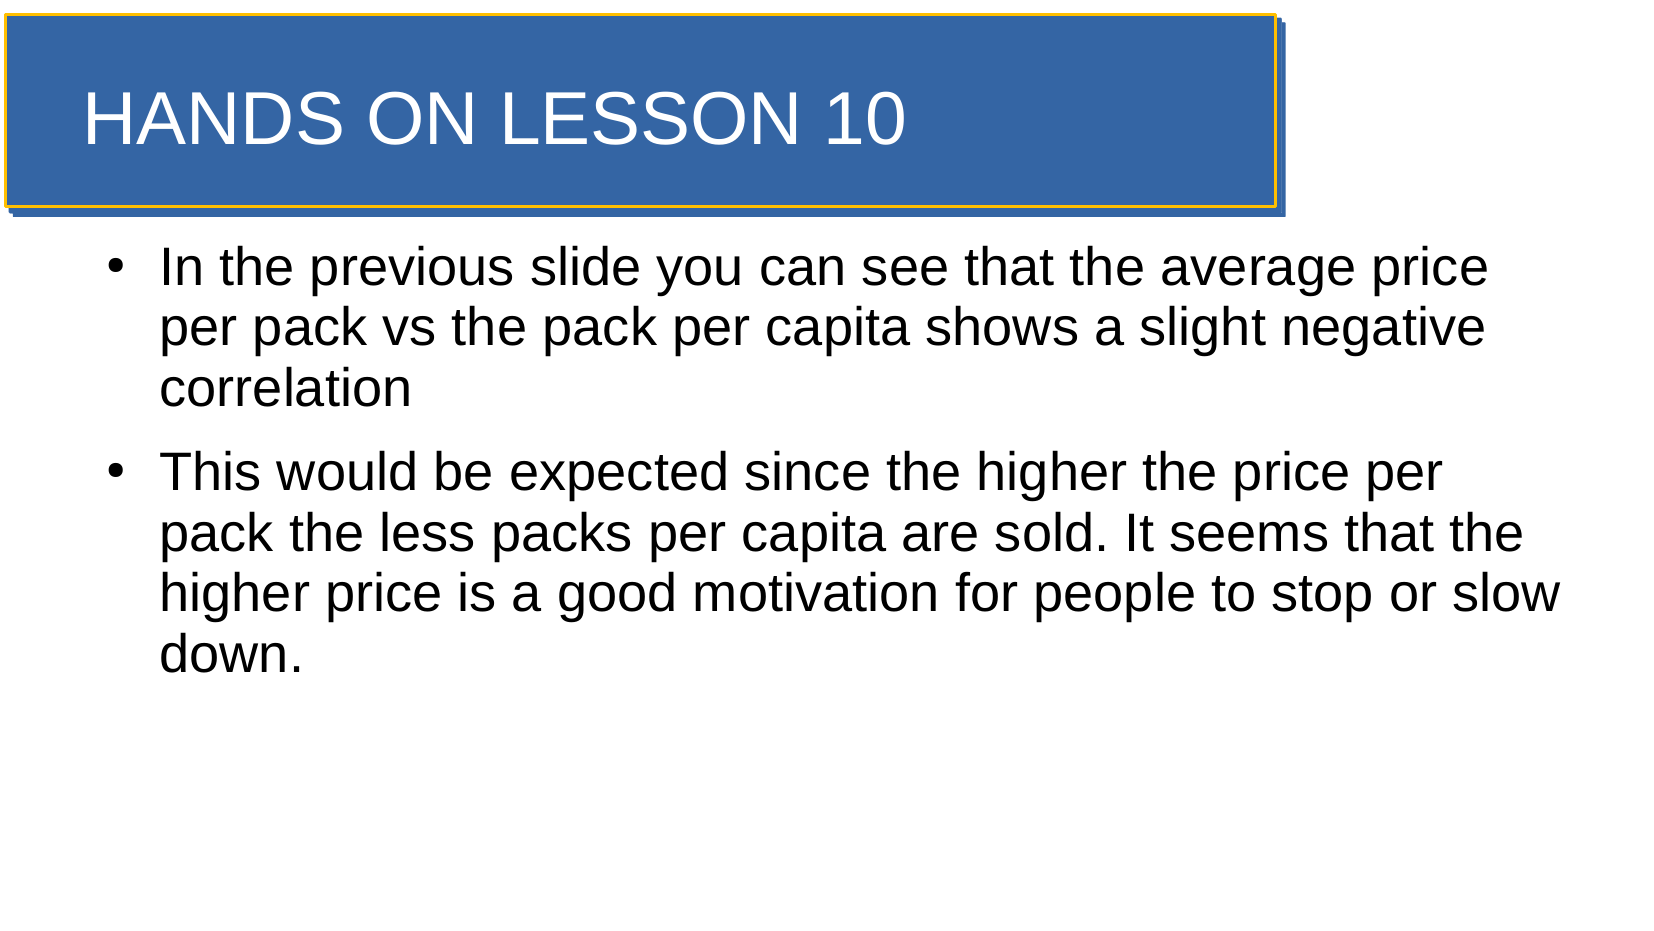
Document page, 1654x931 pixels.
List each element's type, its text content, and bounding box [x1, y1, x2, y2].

title HANDS ON LESSON 10 [82, 44, 1235, 192]
list In the previous slide you can see that the average price per pack vs the pack per capita shows a slight negative correlation This would be expected since the higher the price per pack the less packs per capita are sold. It seems that the higher price is a good motivation for people to stop or slow down. [88, 236, 1565, 798]
